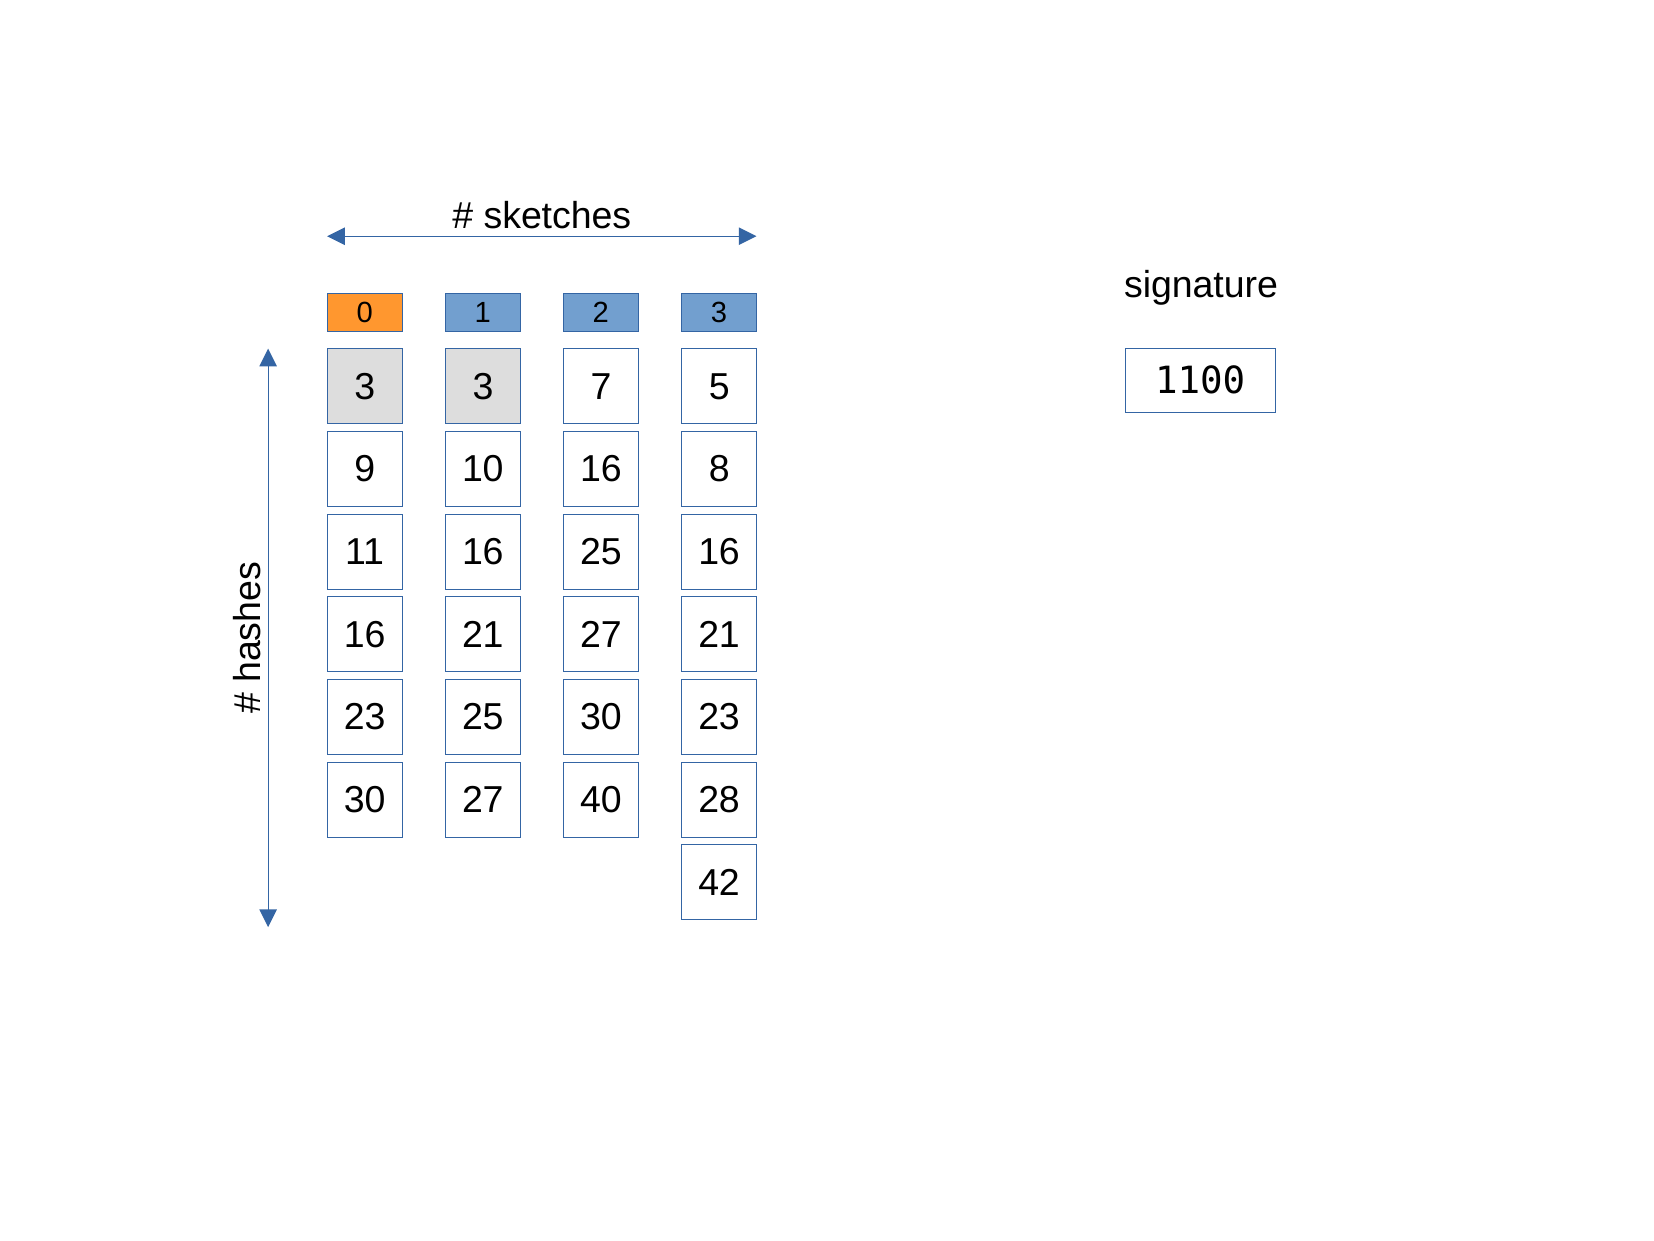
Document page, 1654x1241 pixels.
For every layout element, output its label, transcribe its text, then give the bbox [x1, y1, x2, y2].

text_box 16 [327, 596, 403, 672]
text_box 30 [563, 679, 639, 755]
text_box 3 [445, 348, 521, 424]
text_box 1 [445, 293, 521, 332]
text_box 25 [445, 679, 521, 755]
text_box 21 [681, 596, 757, 672]
text_box 16 [445, 514, 521, 590]
text_box 2 [563, 293, 639, 332]
text_box 9 [327, 431, 403, 507]
text_box 0 [327, 293, 403, 332]
text_box 23 [327, 679, 403, 755]
text_box 8 [681, 431, 757, 507]
text_box 7 [563, 348, 639, 424]
text_box 25 [563, 514, 639, 590]
text_box signature [1032, 246, 1370, 322]
text_box 5 [681, 348, 757, 424]
text_box 42 [681, 844, 757, 920]
text_box 40 [563, 762, 639, 838]
text_box 27 [563, 596, 639, 672]
text_box 27 [445, 762, 521, 838]
text_box 3 [327, 348, 403, 424]
text_box 21 [445, 596, 521, 672]
text_box 30 [327, 762, 403, 838]
text_box 16 [563, 431, 639, 507]
text_box 10 [445, 431, 521, 507]
text_box 23 [681, 679, 757, 755]
text_box 1100 [1125, 348, 1276, 413]
text_box 28 [681, 762, 757, 838]
text_box 3 [681, 293, 757, 332]
text_box 16 [681, 514, 757, 590]
text_box 11 [327, 514, 403, 590]
